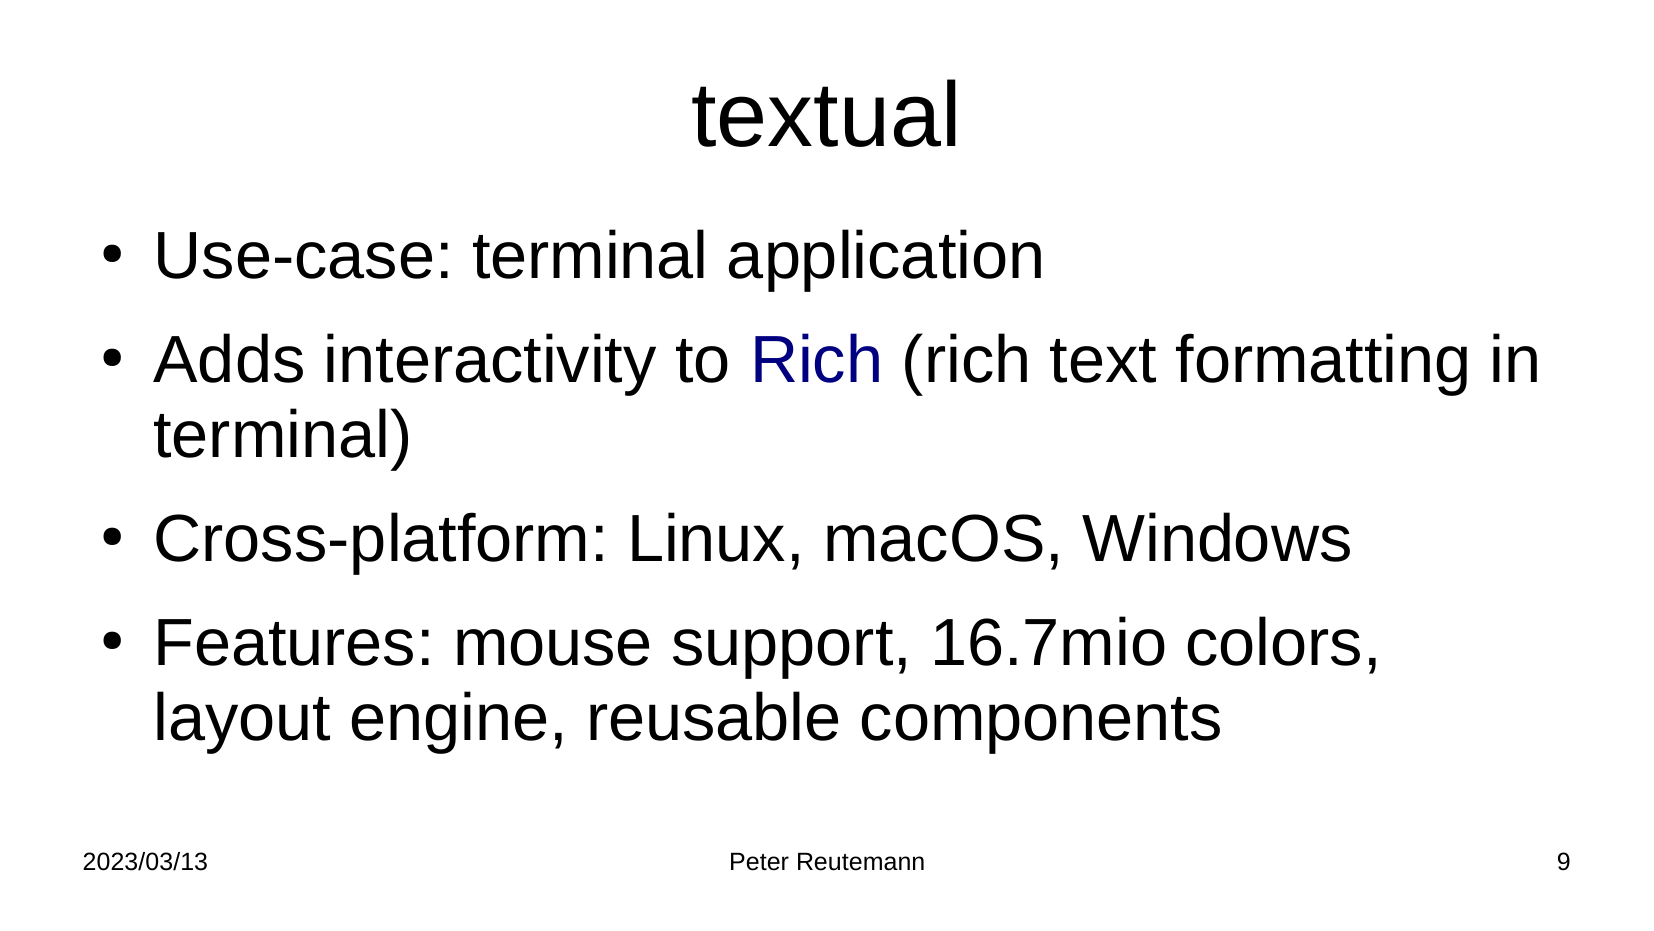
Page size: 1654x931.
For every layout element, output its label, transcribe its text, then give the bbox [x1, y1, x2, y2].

title textual [82, 37, 1571, 193]
list Use-case: terminal application Adds interactivity to Rich (rich text formatting in terminal) Cross-platform: Linux, macOS, Windows Features: mouse support, 16.7mio colors, layout engine, reusable components [82, 217, 1571, 758]
